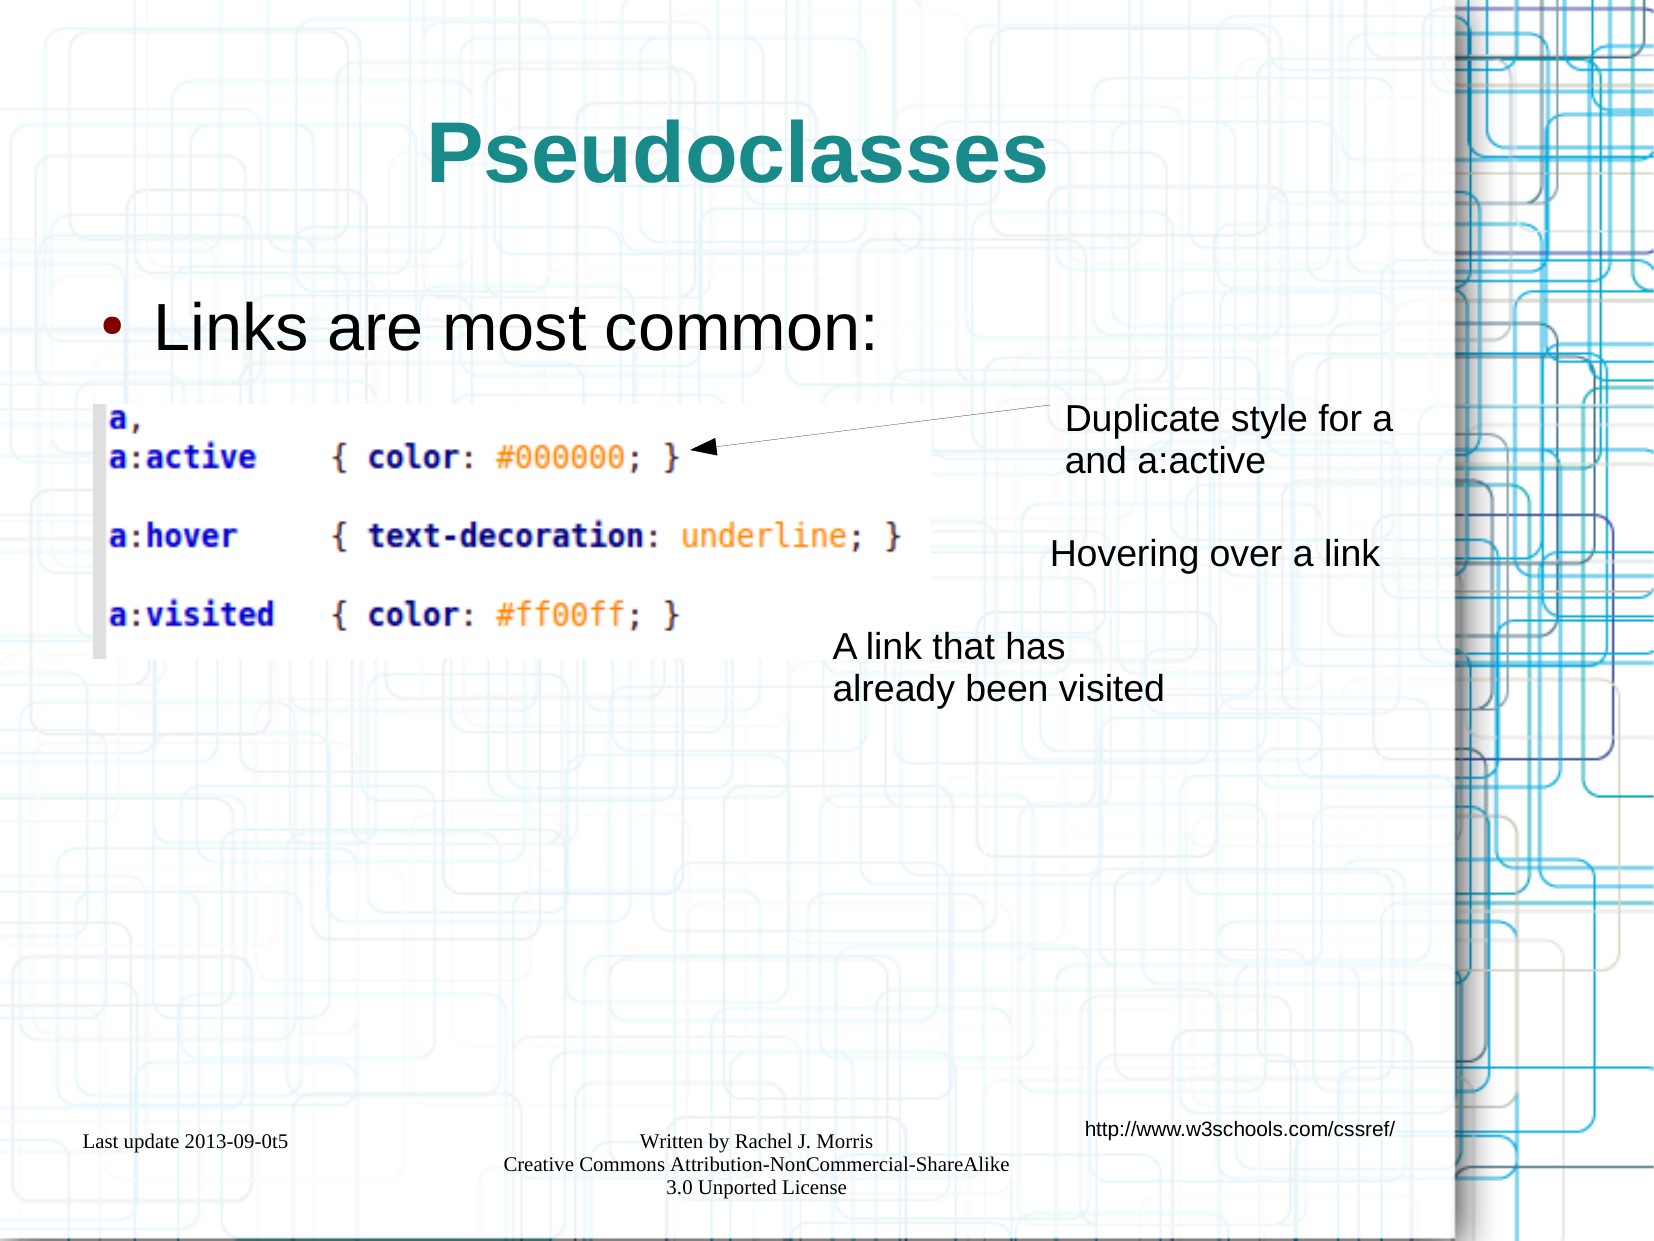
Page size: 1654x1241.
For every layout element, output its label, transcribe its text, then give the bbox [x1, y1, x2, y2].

title Pseudoclasses [59, 49, 1418, 257]
list Links are most common: [82, 290, 1418, 1010]
text_box Hovering over a link [1035, 525, 1418, 582]
text_box http://www.w3schools.com/cssref/ [1050, 1110, 1411, 1149]
picture [0, 0, 1654, 1241]
text_box A link that has already been visited [817, 618, 1201, 717]
text_box Duplicate style for a and a:active [1050, 390, 1426, 489]
